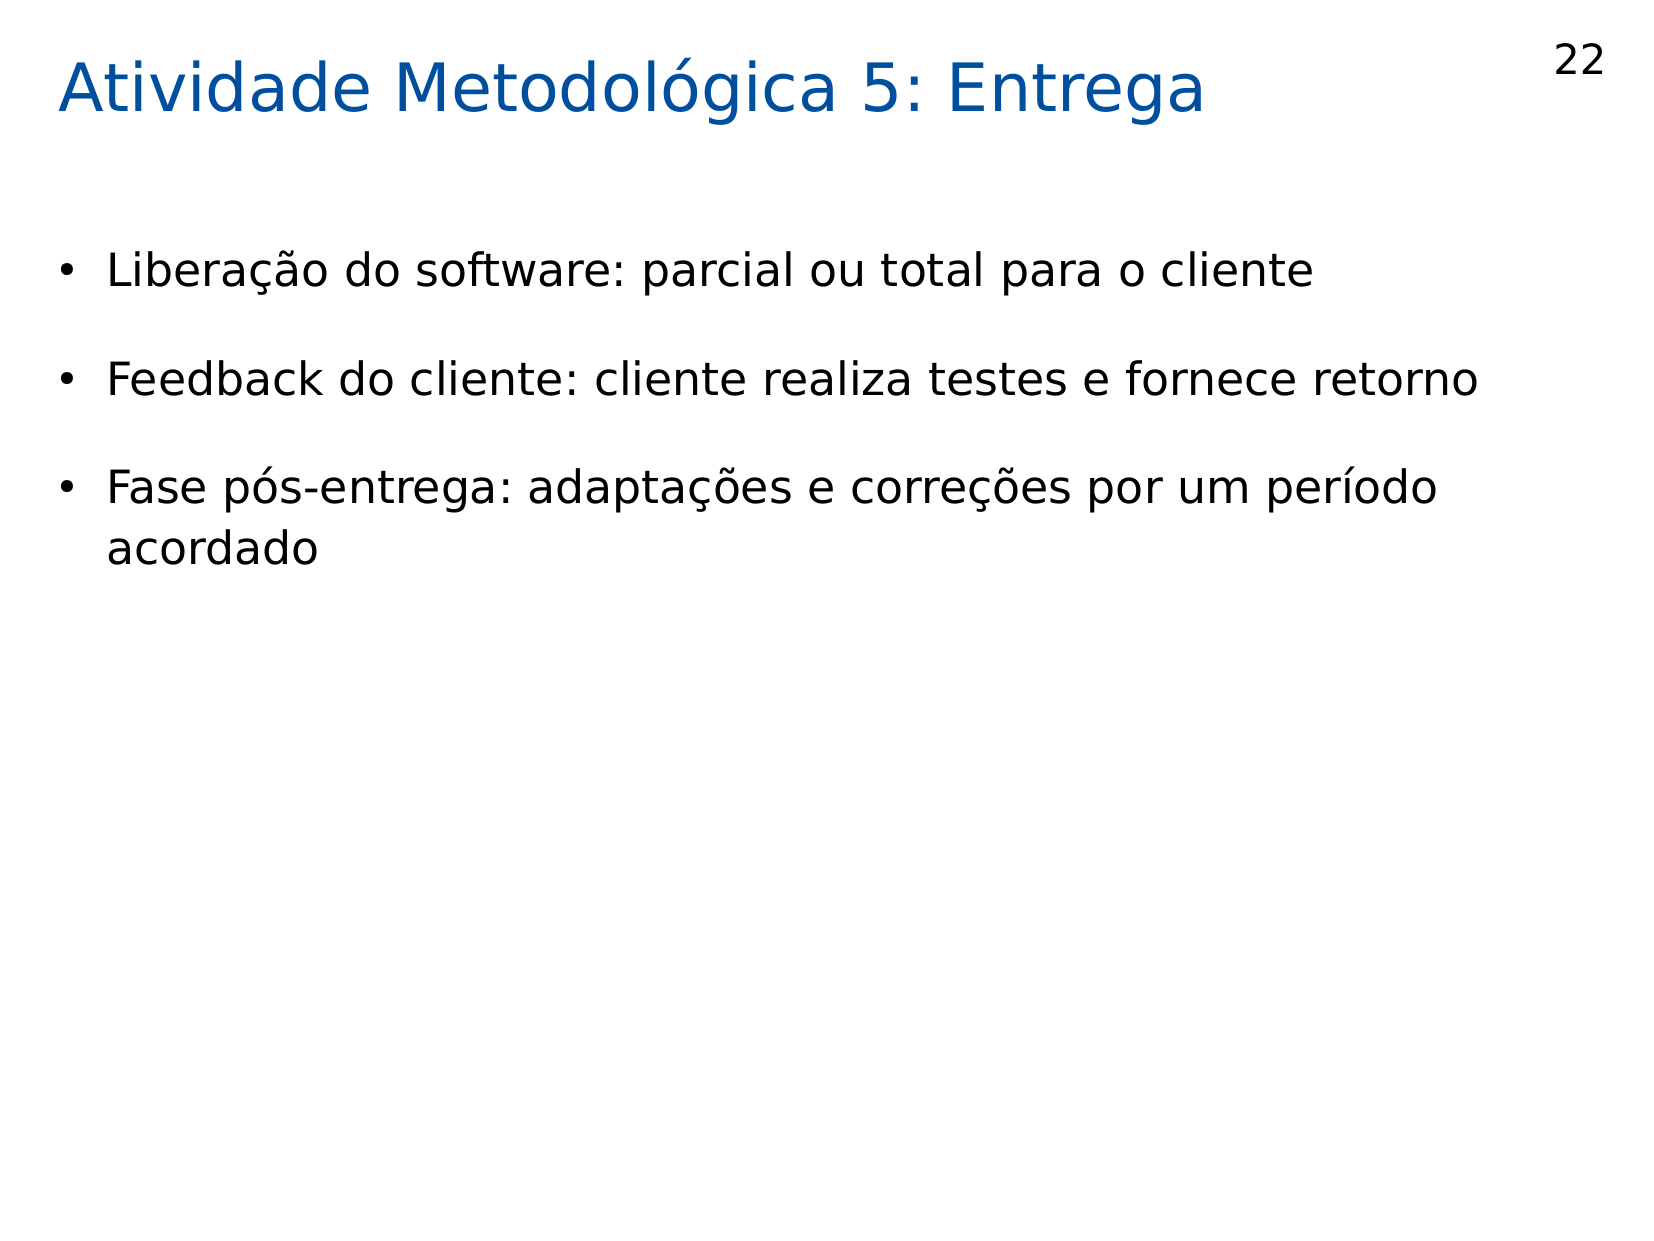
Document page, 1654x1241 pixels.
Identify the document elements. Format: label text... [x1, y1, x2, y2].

list Liberação do software: parcial ou total para o cliente Feedback do cliente: cliente realiza testes e fornece retorno Fase pós-entrega: adaptações e correções por um período acordado [59, 236, 1595, 1211]
title Atividade Metodológica 5: Entrega [59, 29, 1506, 148]
